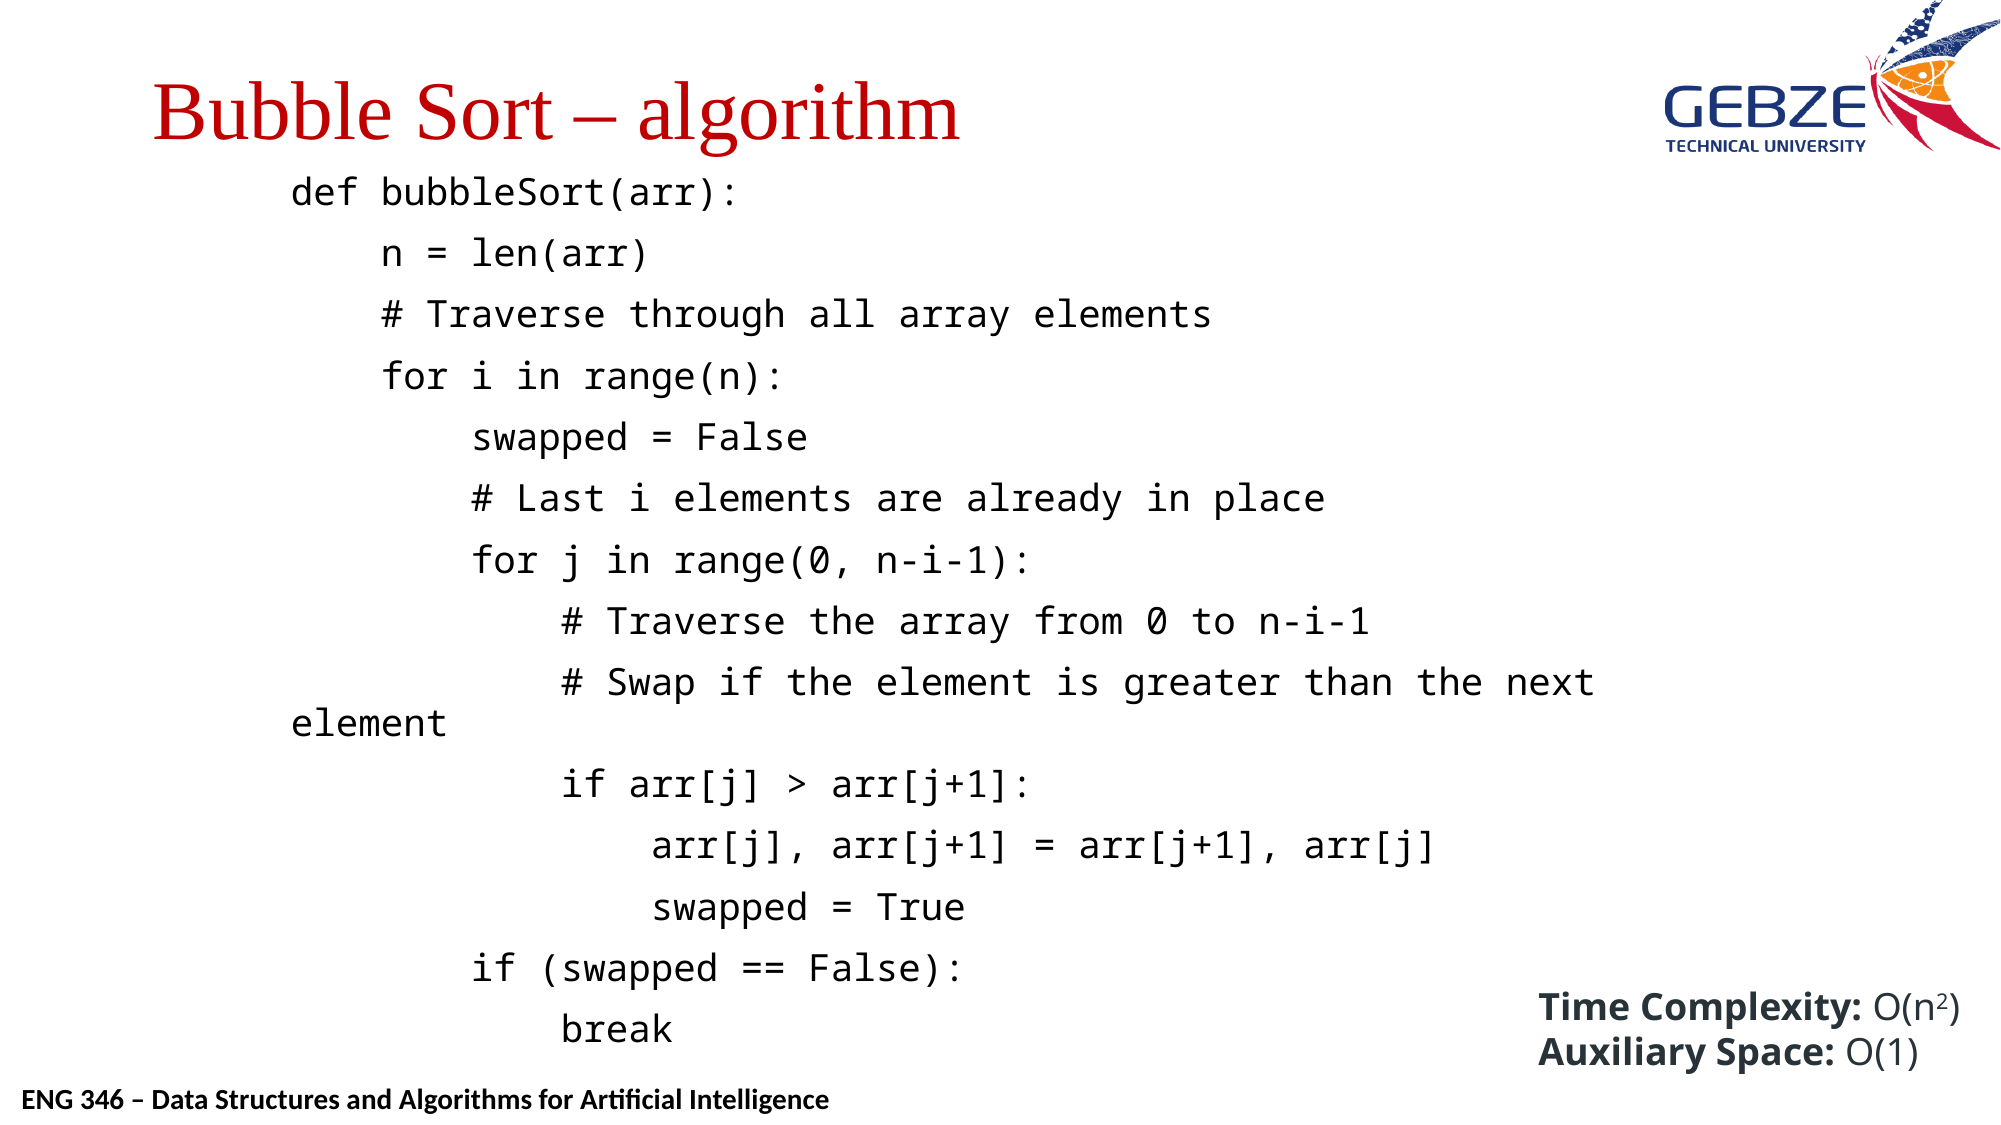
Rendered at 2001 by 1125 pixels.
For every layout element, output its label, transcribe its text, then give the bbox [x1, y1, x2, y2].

title Bubble Sort – algorithm [137, 59, 1863, 166]
text_box Time Complexity: O(n2) Auxiliary Space: O(1) [1523, 975, 1979, 1081]
picture [1665, 0, 2001, 152]
list def bubbleSort(arr): n = len(arr) # Traverse through all array elements for i in range(n): swapped = False # Last i elements are already in place for j in range(0, n-i-1): # Traverse the array from 0 to n-i-1 # Swap if the element is greater than the next element if arr[j] > arr[j+1]: arr[j], arr[j+1] = arr[j+1], arr[j] swapped = True if (swapped == False): break [275, 165, 1724, 997]
